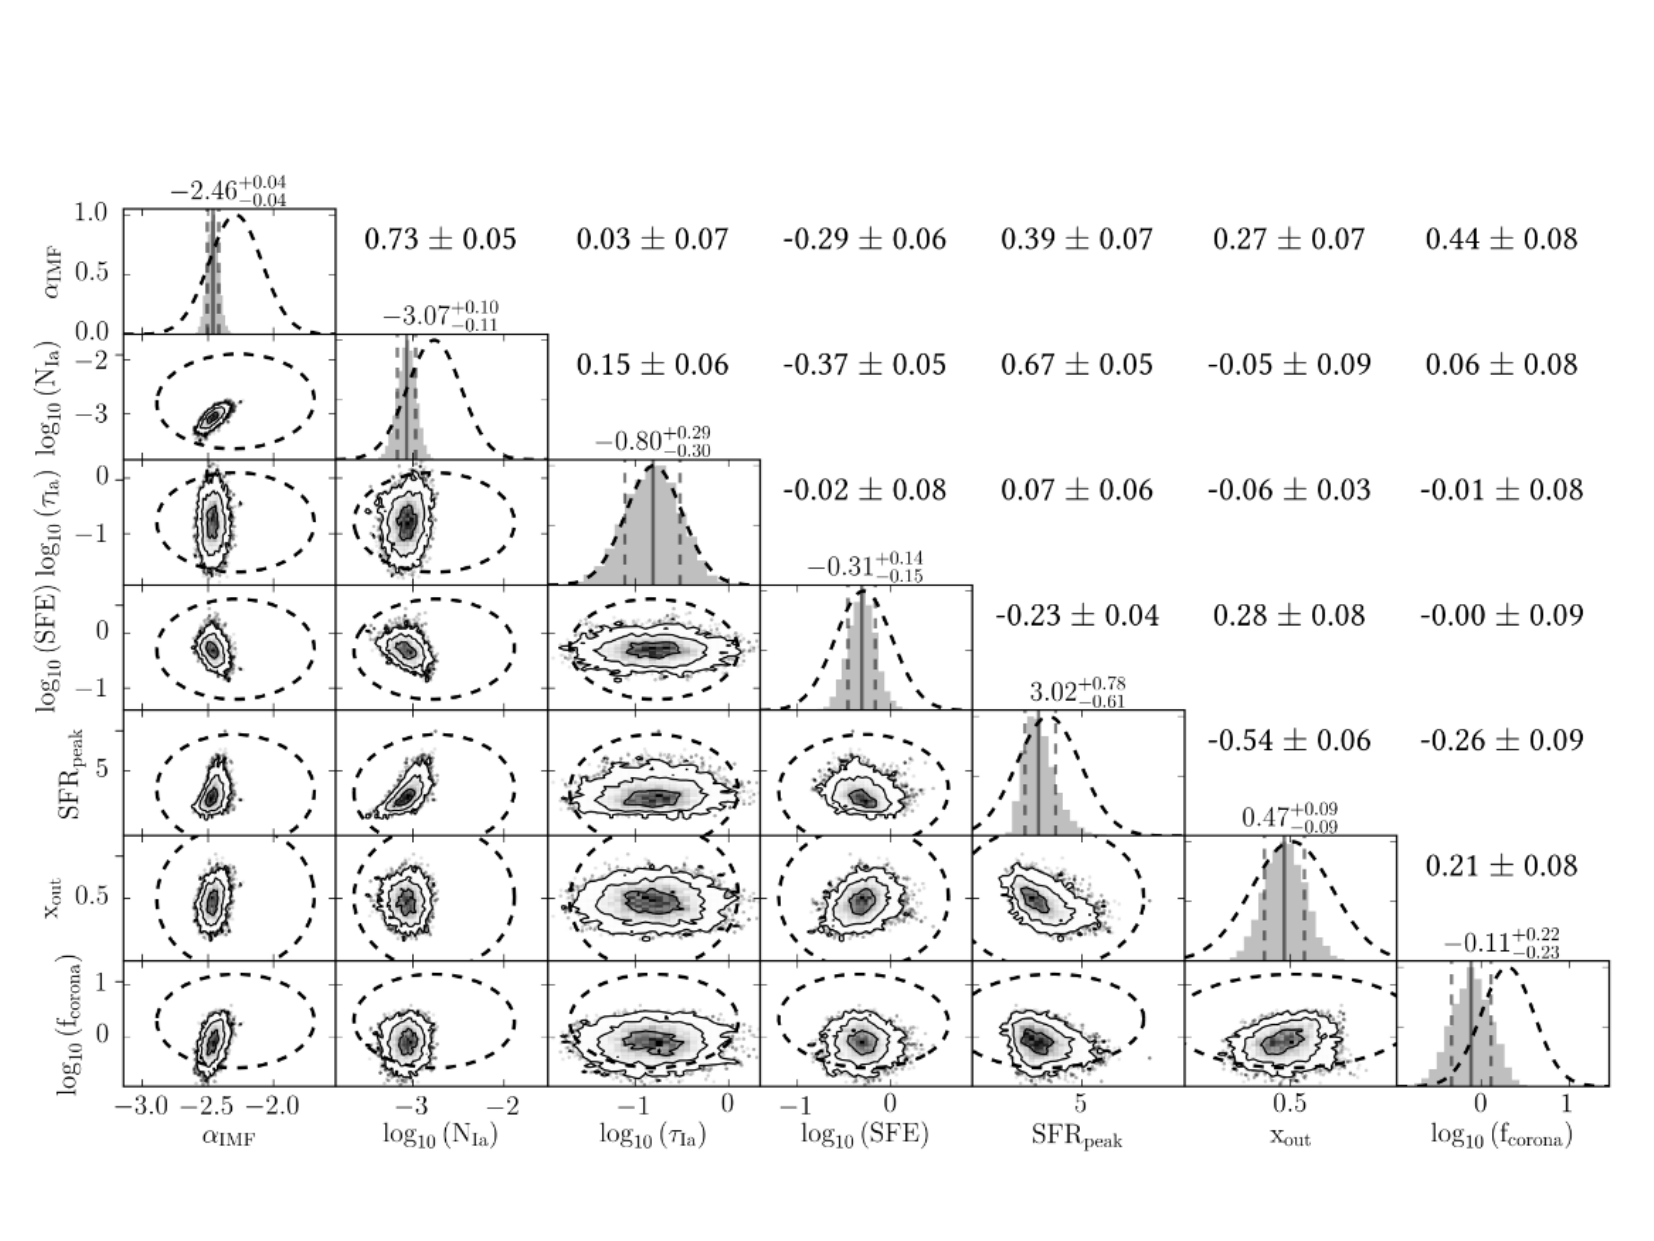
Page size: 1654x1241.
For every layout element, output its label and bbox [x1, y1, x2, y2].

picture [0, 151, 1654, 1171]
